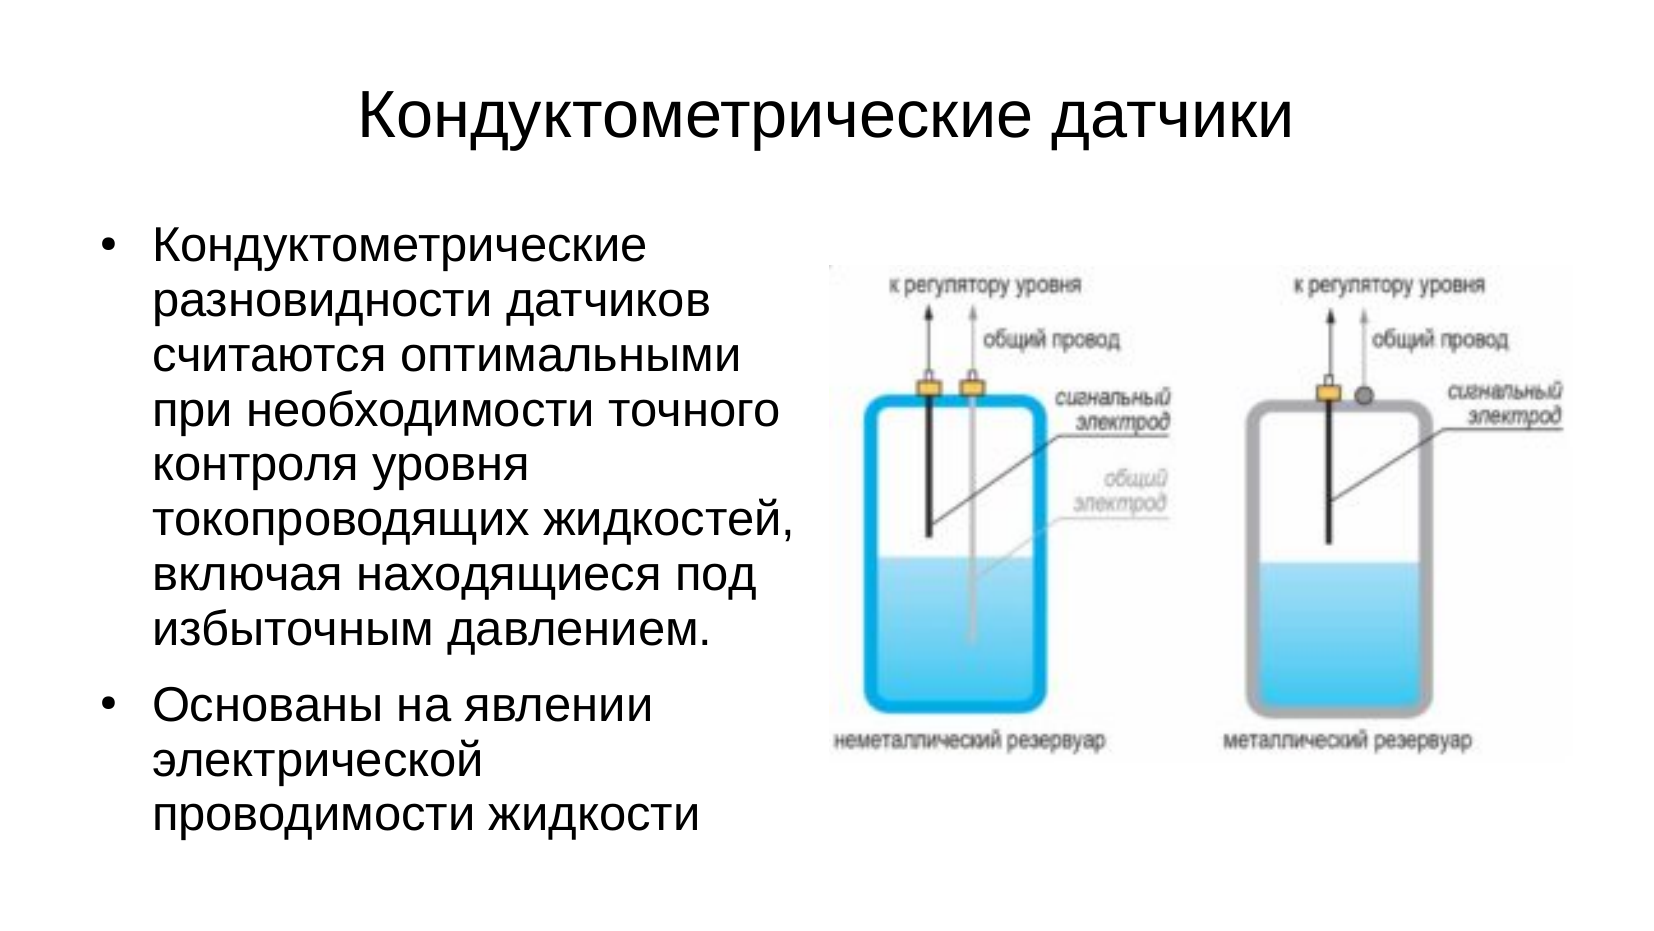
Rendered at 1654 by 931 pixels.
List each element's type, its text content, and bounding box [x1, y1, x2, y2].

list Кондуктометрические разновидности датчиков считаются оптимальными при необходимости точного контроля уровня токопроводящих жидкостей, включая находящиеся под избыточным давлением. Основаны на явлении электрической проводимости жидкости [82, 217, 798, 857]
picture [829, 265, 1595, 768]
title Кондуктометрические датчики [82, 37, 1571, 193]
